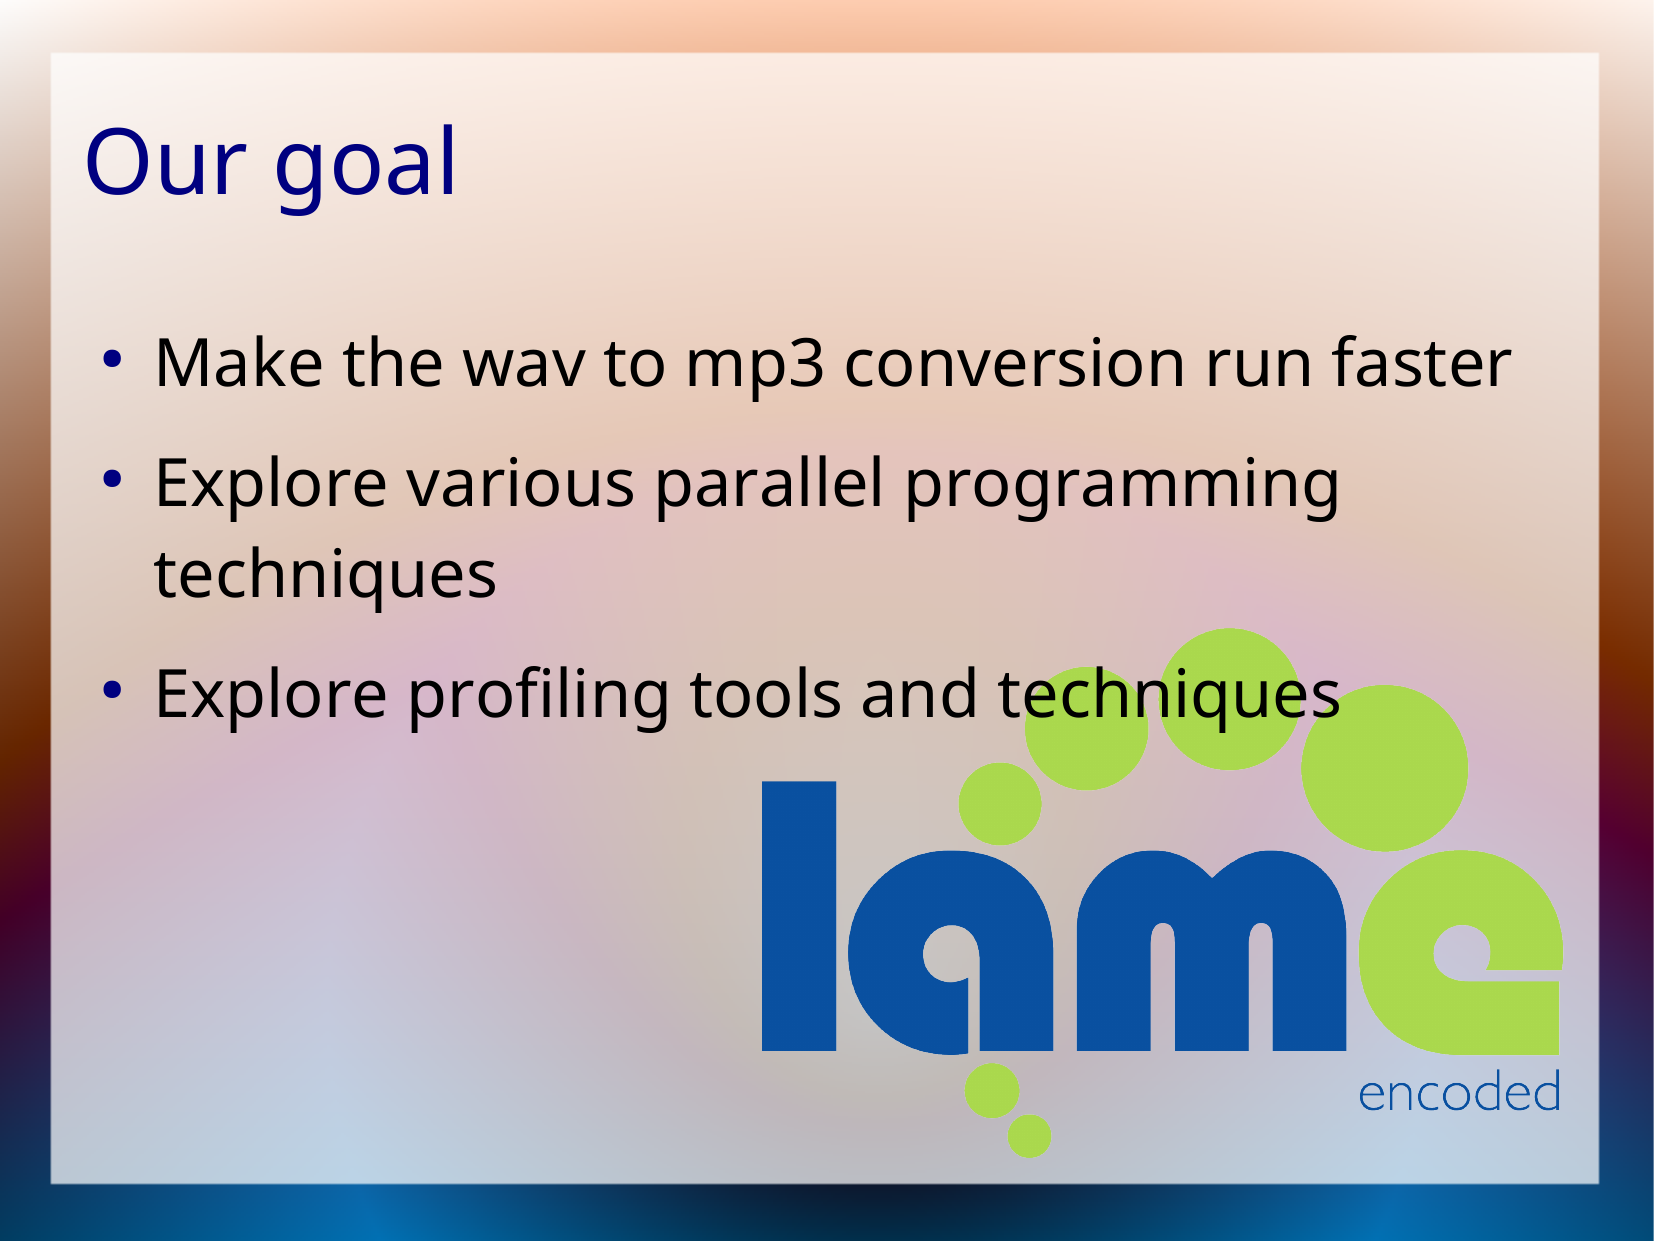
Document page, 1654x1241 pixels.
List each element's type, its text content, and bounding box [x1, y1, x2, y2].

title Our goal [82, 55, 1571, 263]
picture [0, 0, 1654, 1241]
list Make the wav to mp3 conversion run faster Explore various parallel programming techniques Explore profiling tools and techniques [82, 315, 1571, 1034]
